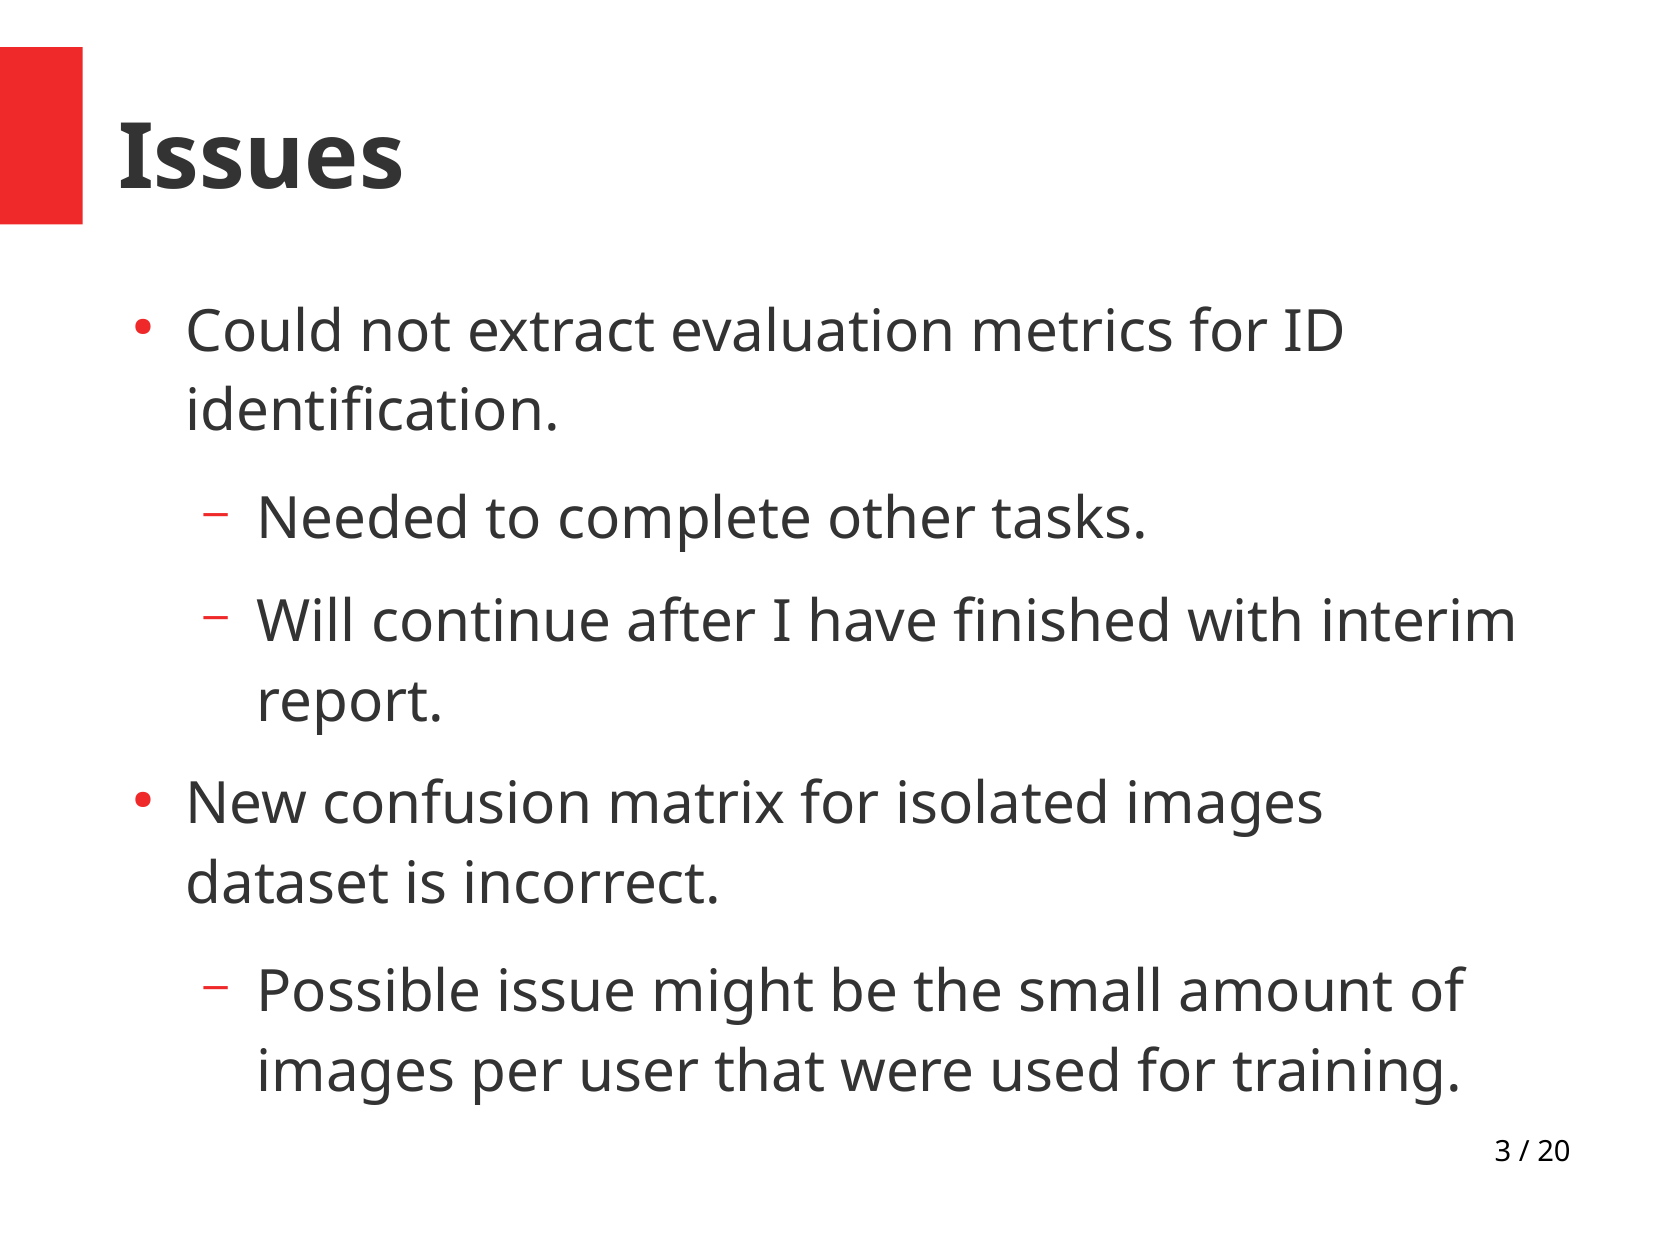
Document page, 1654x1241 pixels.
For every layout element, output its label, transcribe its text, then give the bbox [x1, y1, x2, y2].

title Issues [118, 49, 1571, 257]
list Could not extract evaluation metrics for ID identification. Needed to complete other tasks. Will continue after I have finished with interim report. New confusion matrix for isolated images dataset is incorrect. Possible issue might be the small amount of images per user that were used for training. [114, 288, 1533, 1217]
